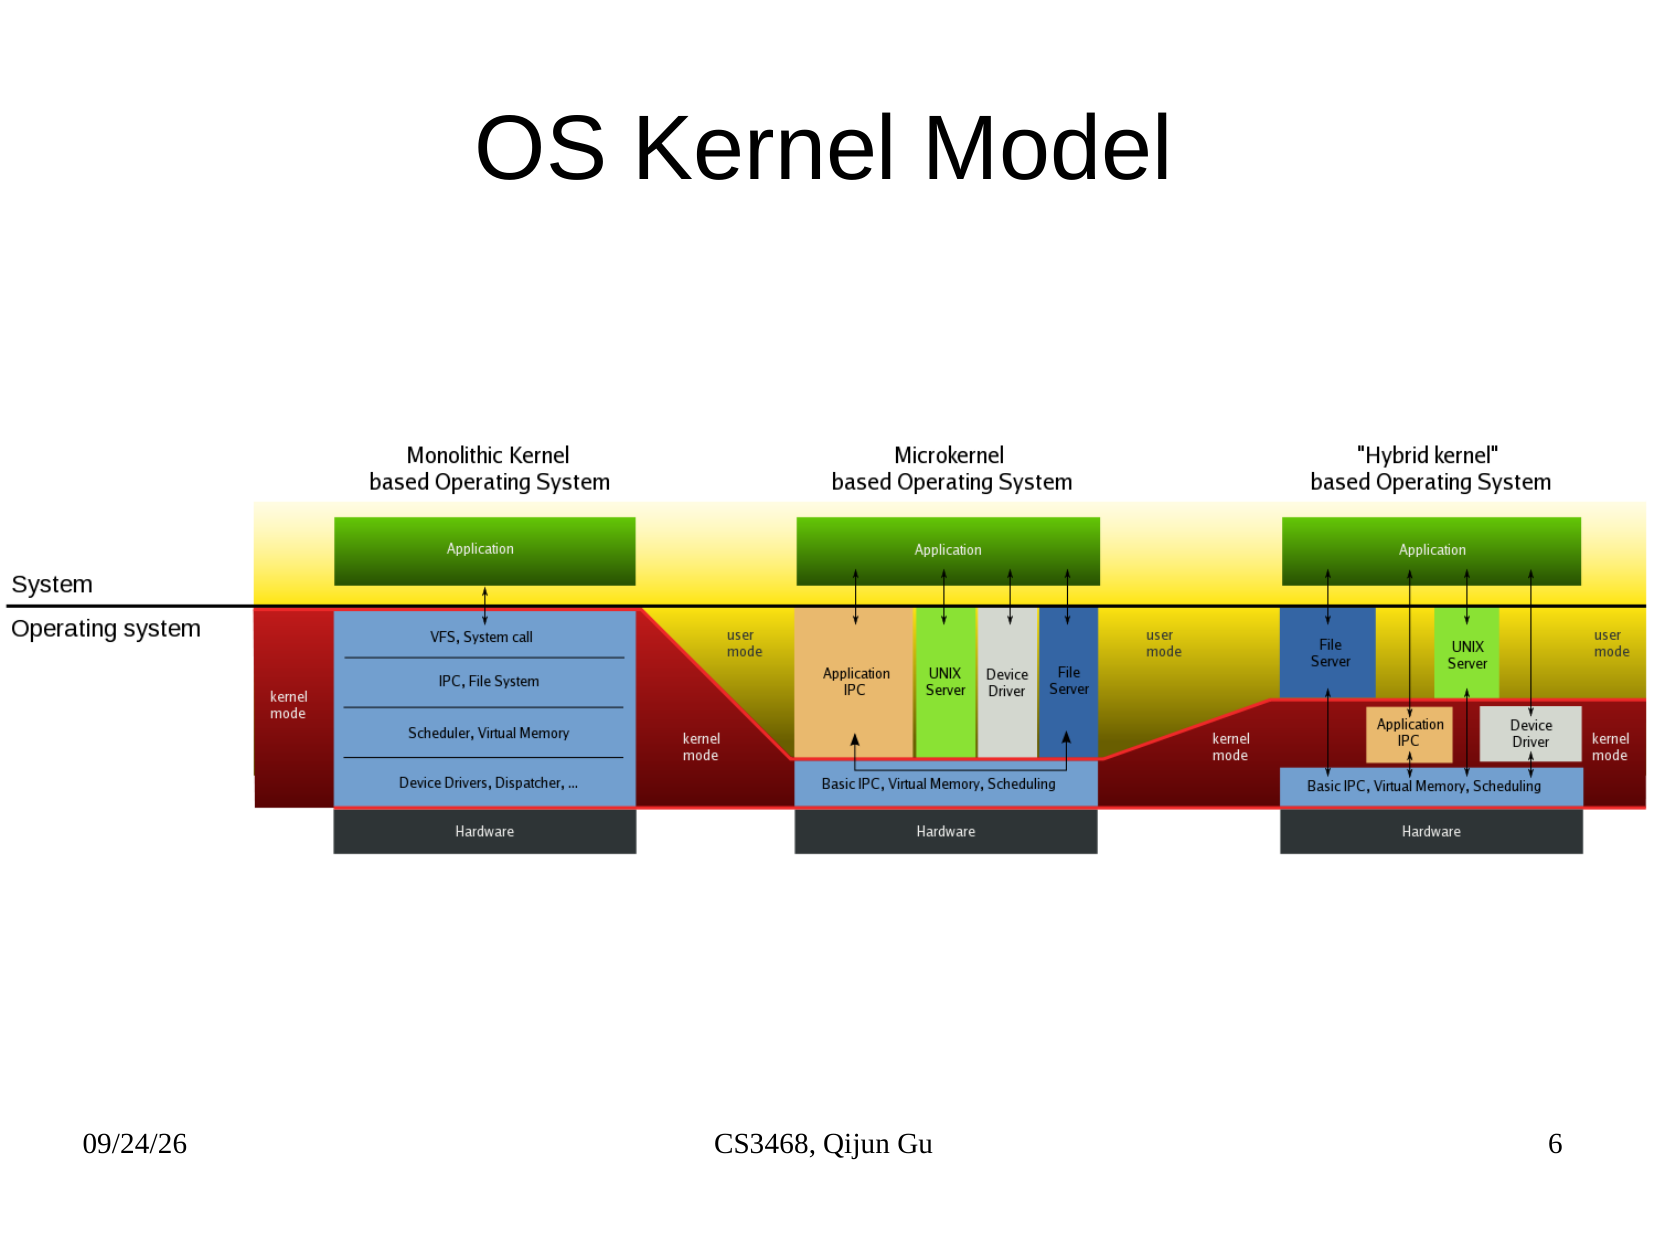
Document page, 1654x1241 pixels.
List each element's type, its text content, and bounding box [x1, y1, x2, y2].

picture [0, 440, 1654, 863]
title OS Kernel Model [82, 49, 1566, 252]
